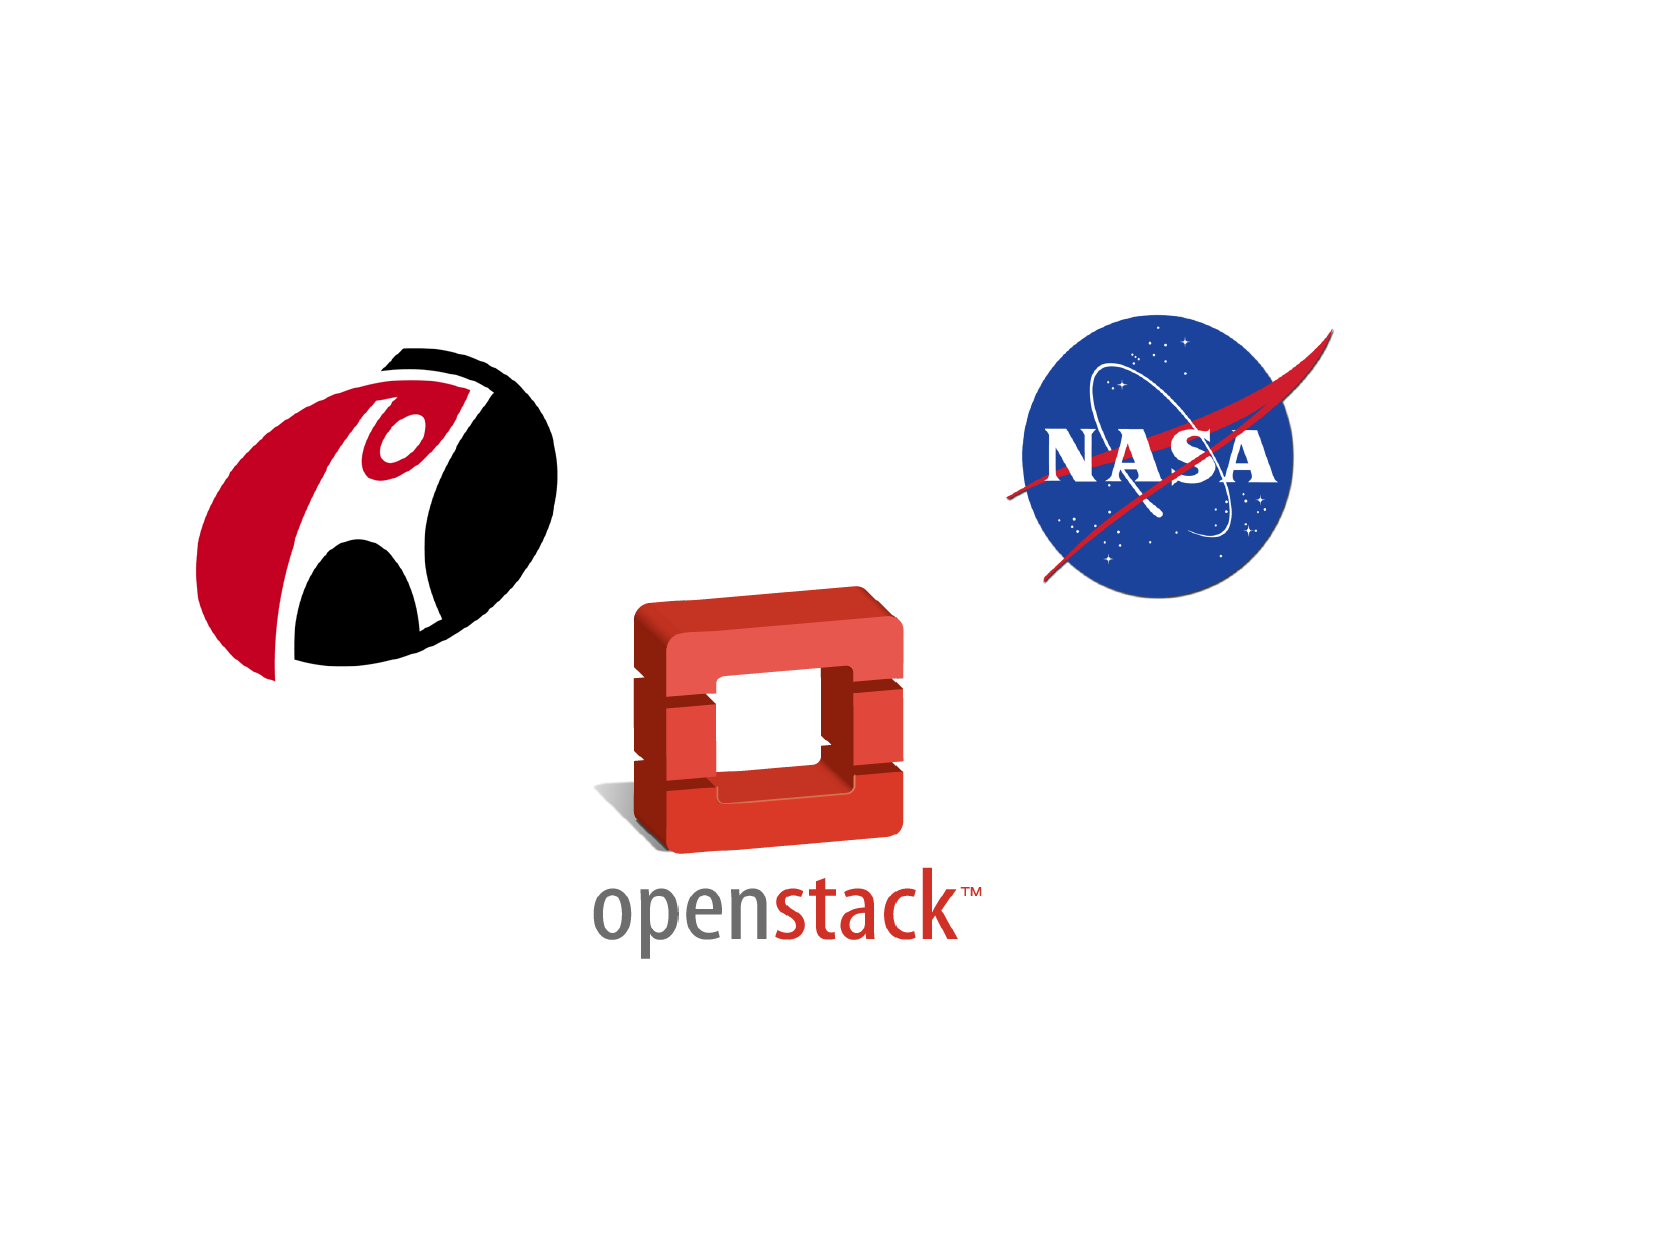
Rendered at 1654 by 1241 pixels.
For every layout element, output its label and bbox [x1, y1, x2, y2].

picture [165, 314, 1336, 976]
